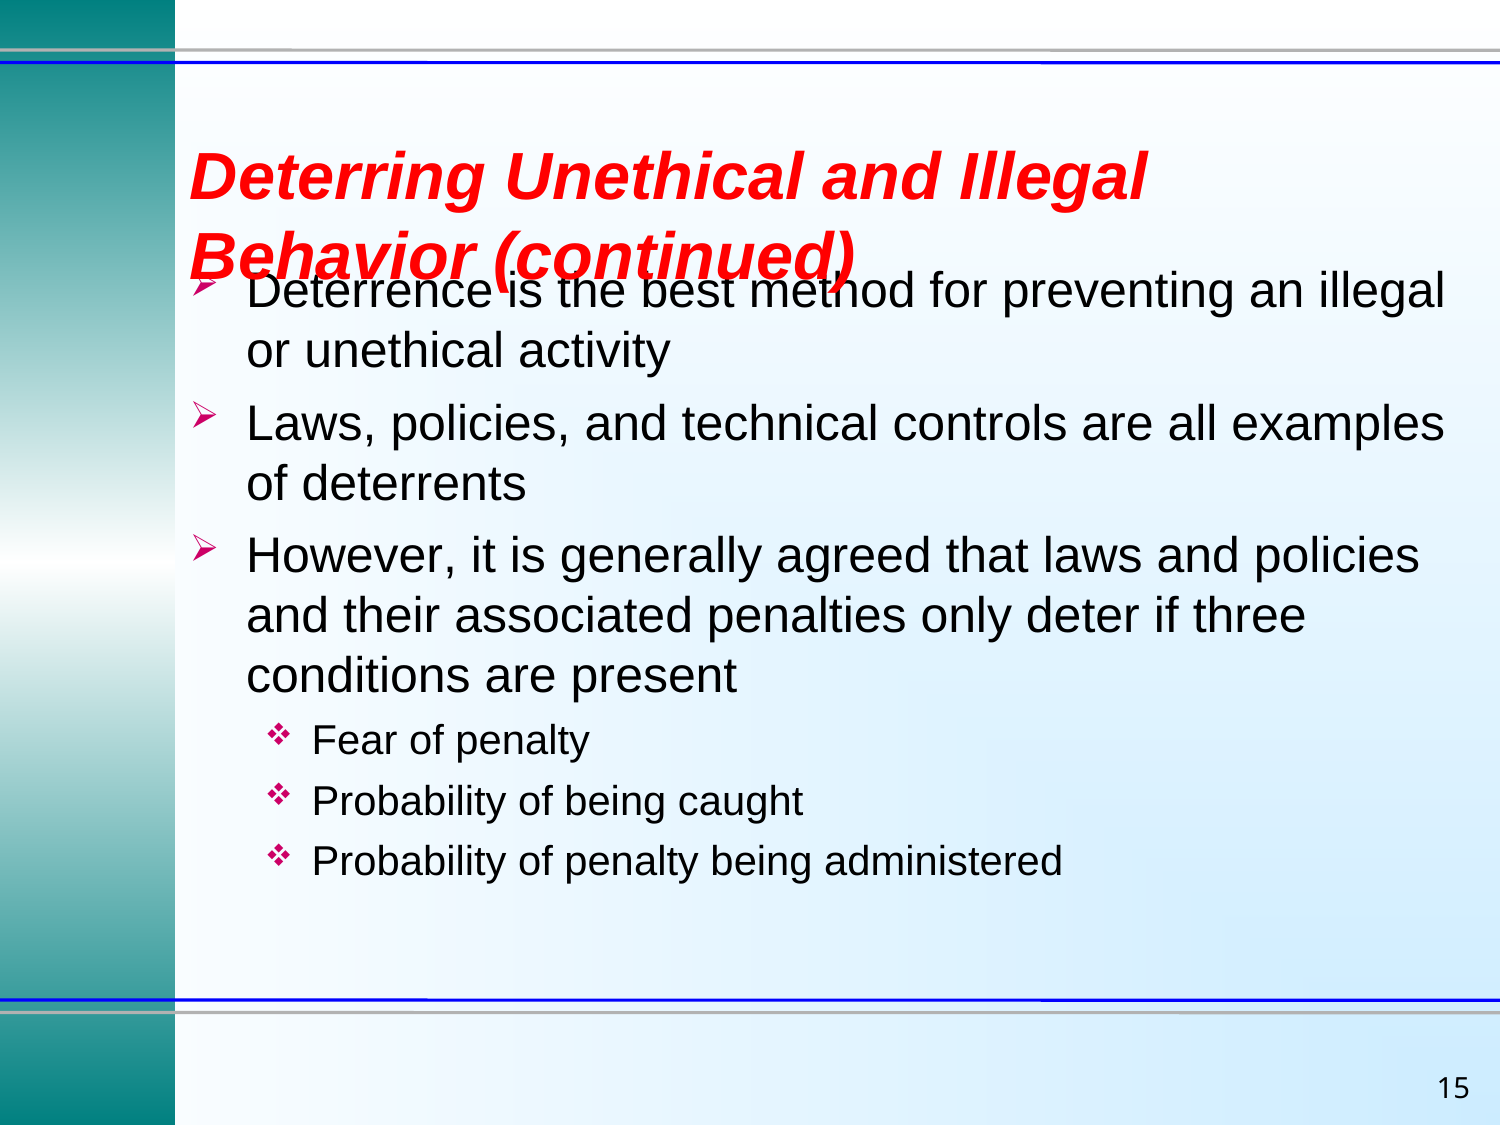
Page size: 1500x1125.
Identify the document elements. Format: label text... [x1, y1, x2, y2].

picture [175, 0, 1500, 48]
text_box Deterrence is the best method for preventing an illegal or unethical activity Laws, policies, and technical controls are all examples of deterrents However, it is generally agreed that laws and policies and their associated penalties only deter if three conditions are present Fear of penalty Probability of being caught Probability of penalty being administered [174, 249, 1476, 1101]
picture [1476, 1002, 1500, 1011]
text_box Deterring Unethical and Illegal Behavior (continued) [174, 124, 1451, 213]
picture [206, 240, 225, 249]
picture [175, 65, 1500, 998]
picture [175, 52, 1500, 61]
picture [175, 1015, 1500, 1125]
